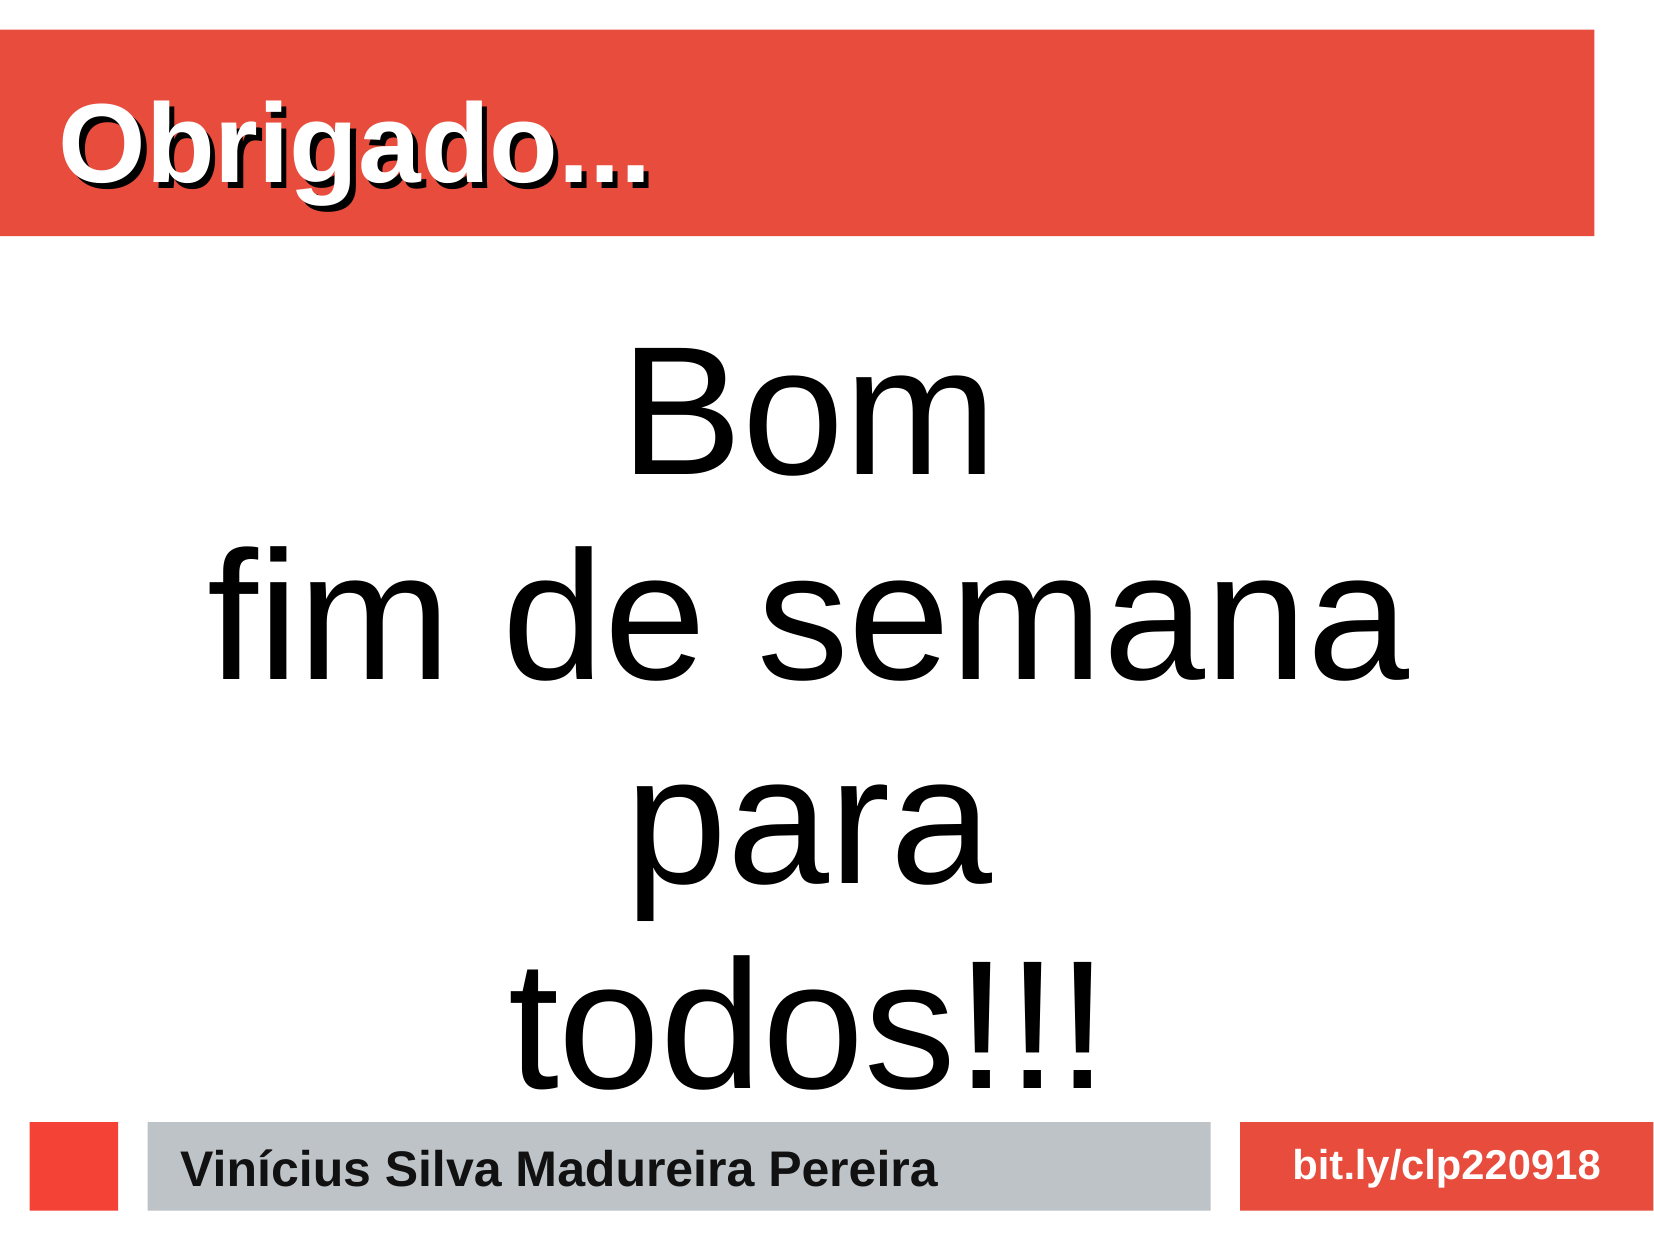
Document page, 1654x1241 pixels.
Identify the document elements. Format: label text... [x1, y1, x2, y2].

text_box Bom fim de semana para todos!!! [70, 301, 1548, 1135]
text_box Vinícius Silva Madureira Pereira [165, 1133, 1170, 1205]
text_box bit.ly/clp220918 [1228, 1133, 1654, 1205]
title Obrigado... [59, 59, 1595, 207]
